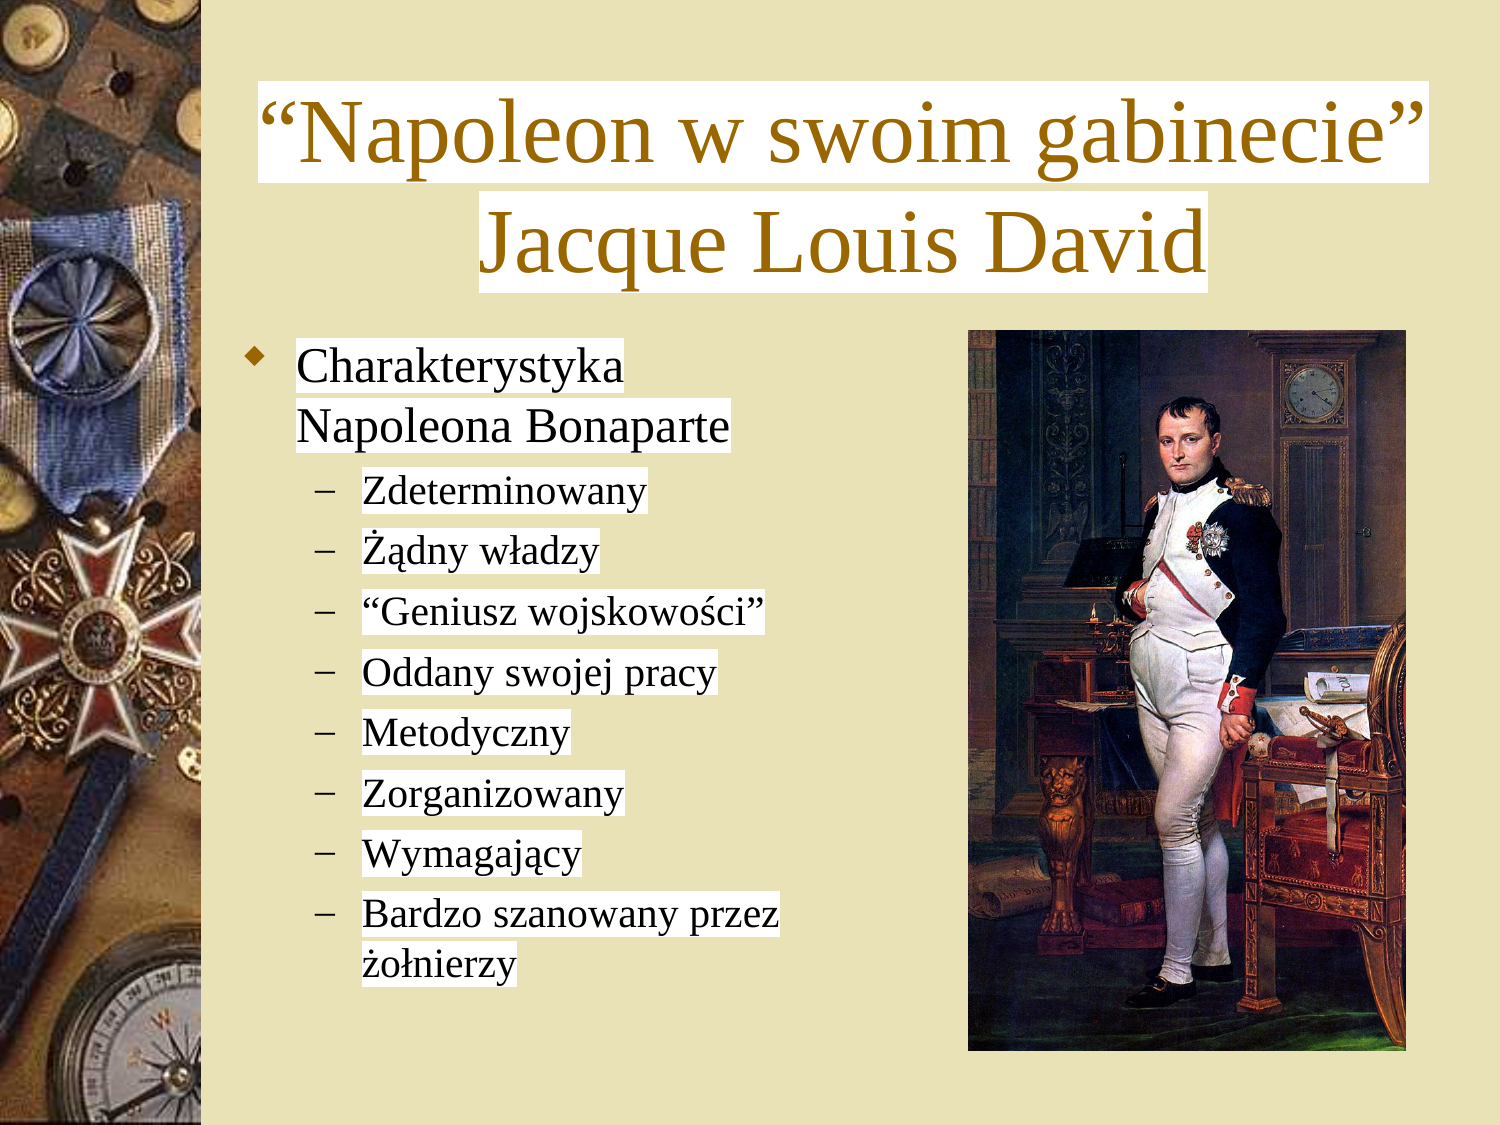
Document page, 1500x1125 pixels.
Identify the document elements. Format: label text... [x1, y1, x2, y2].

list Charakterystyka Napoleona Bonaparte Zdeterminowany Żądny władzy “Geniusz wojskowości” Oddany swojej pracy Metodyczny Zorganizowany Wymagający Bardzo szanowany przez żołnierzy [225, 324, 838, 1000]
title “Napoleon w swoim gabinecie” Jacque Louis David [224, 87, 1463, 275]
picture [0, 0, 201, 1125]
picture [968, 330, 1406, 1051]
